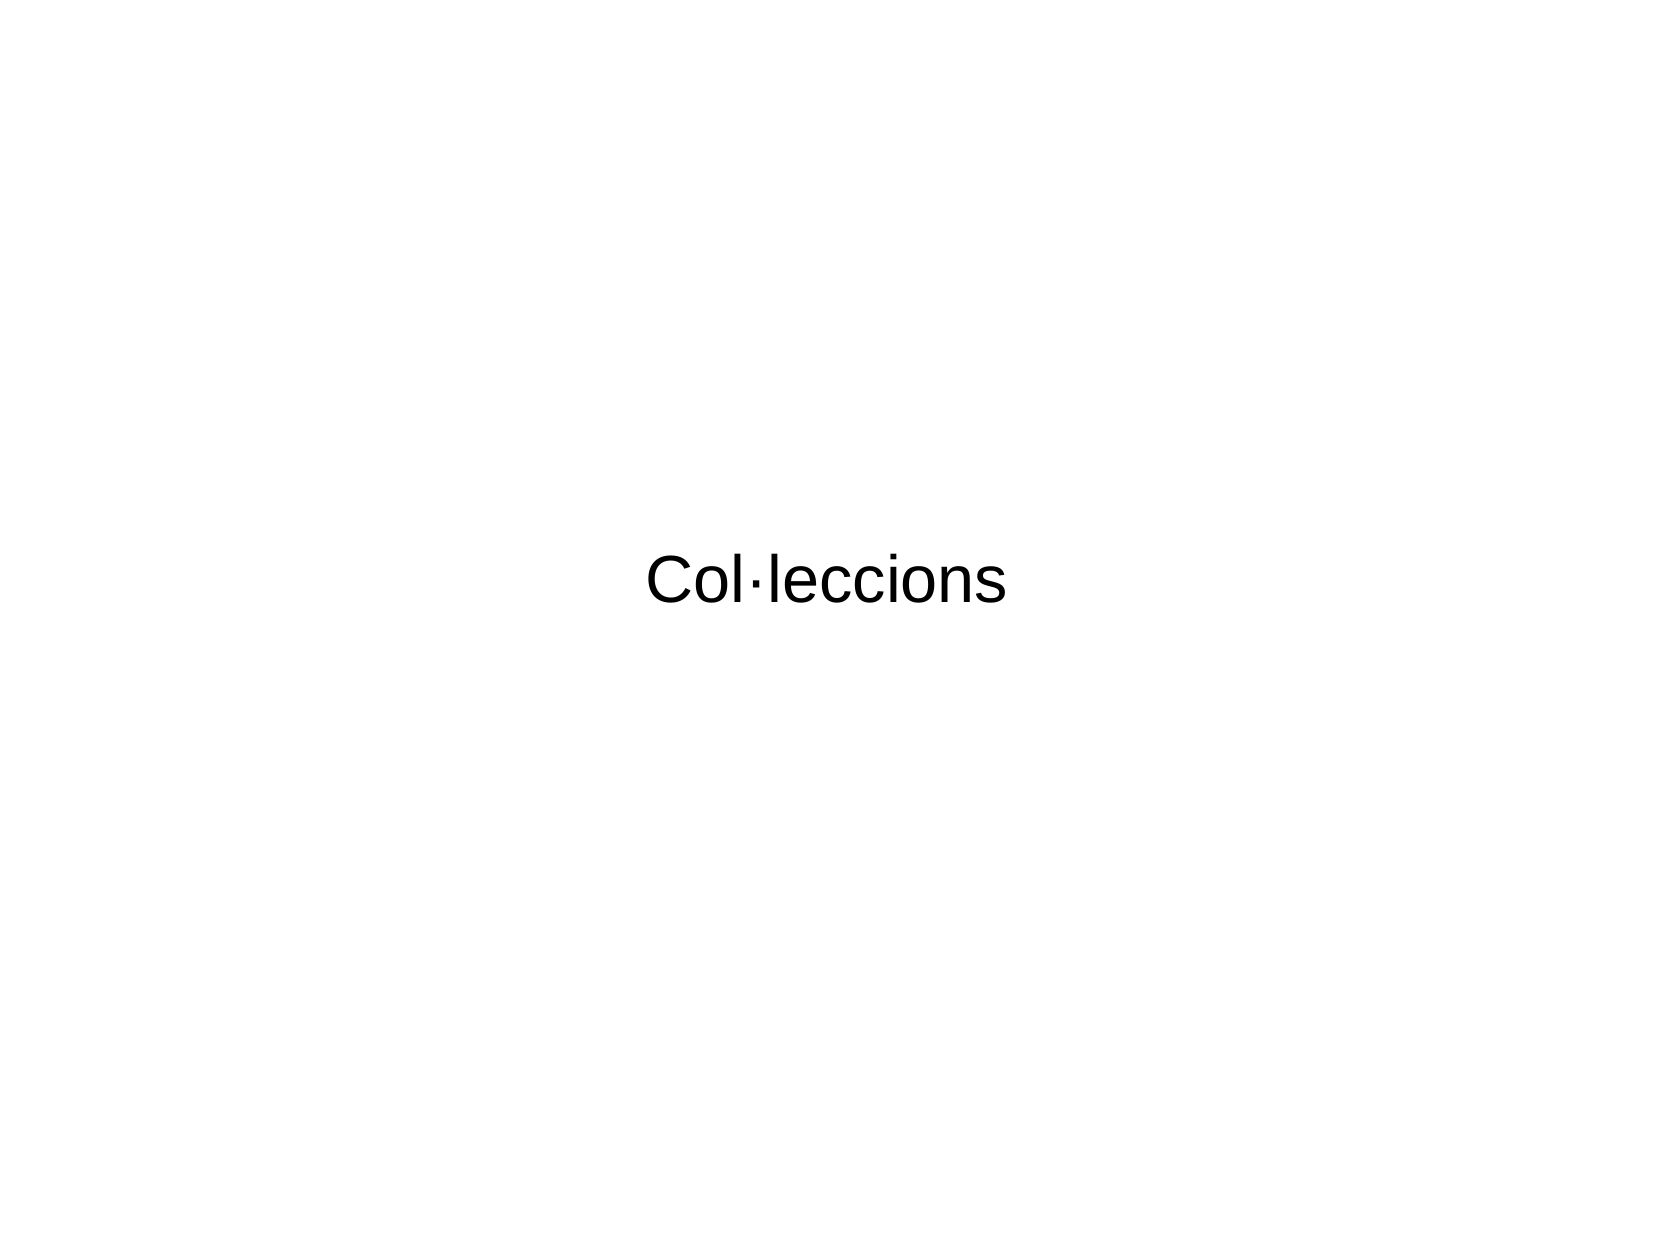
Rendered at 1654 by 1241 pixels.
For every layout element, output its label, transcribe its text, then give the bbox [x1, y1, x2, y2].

subtitle Col·leccions [82, 49, 1571, 1109]
